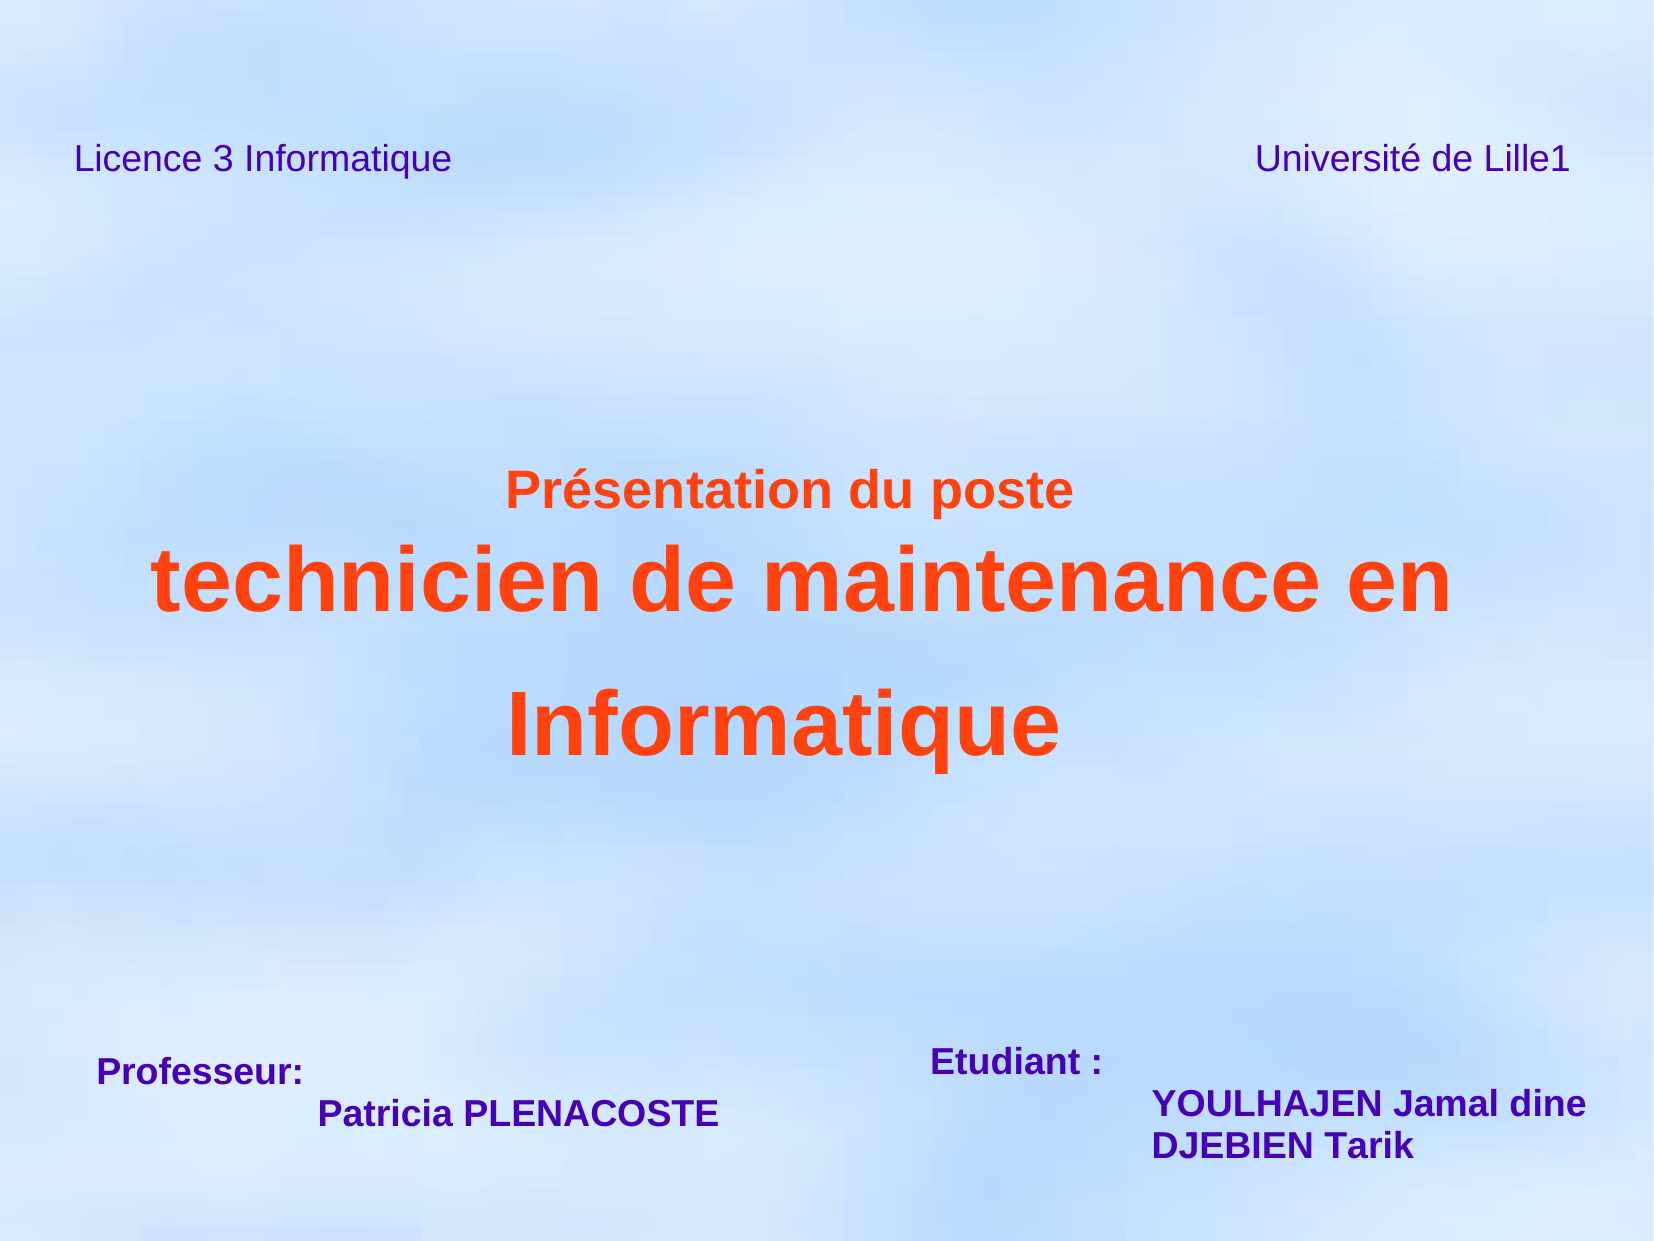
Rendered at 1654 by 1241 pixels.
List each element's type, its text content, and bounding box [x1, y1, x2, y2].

title Présentation du poste technicien de maintenance en Informatique [59, 383, 1548, 828]
text_box Licence 3 Informatique Université de Lille1 [59, 129, 1625, 187]
picture [0, 0, 1654, 1241]
text_box Etudiant : YOULHAJEN Jamal dine DJEBIEN Tarik [915, 1033, 1625, 1179]
text_box Professeur: Patricia PLENACOSTE [81, 1042, 791, 1189]
